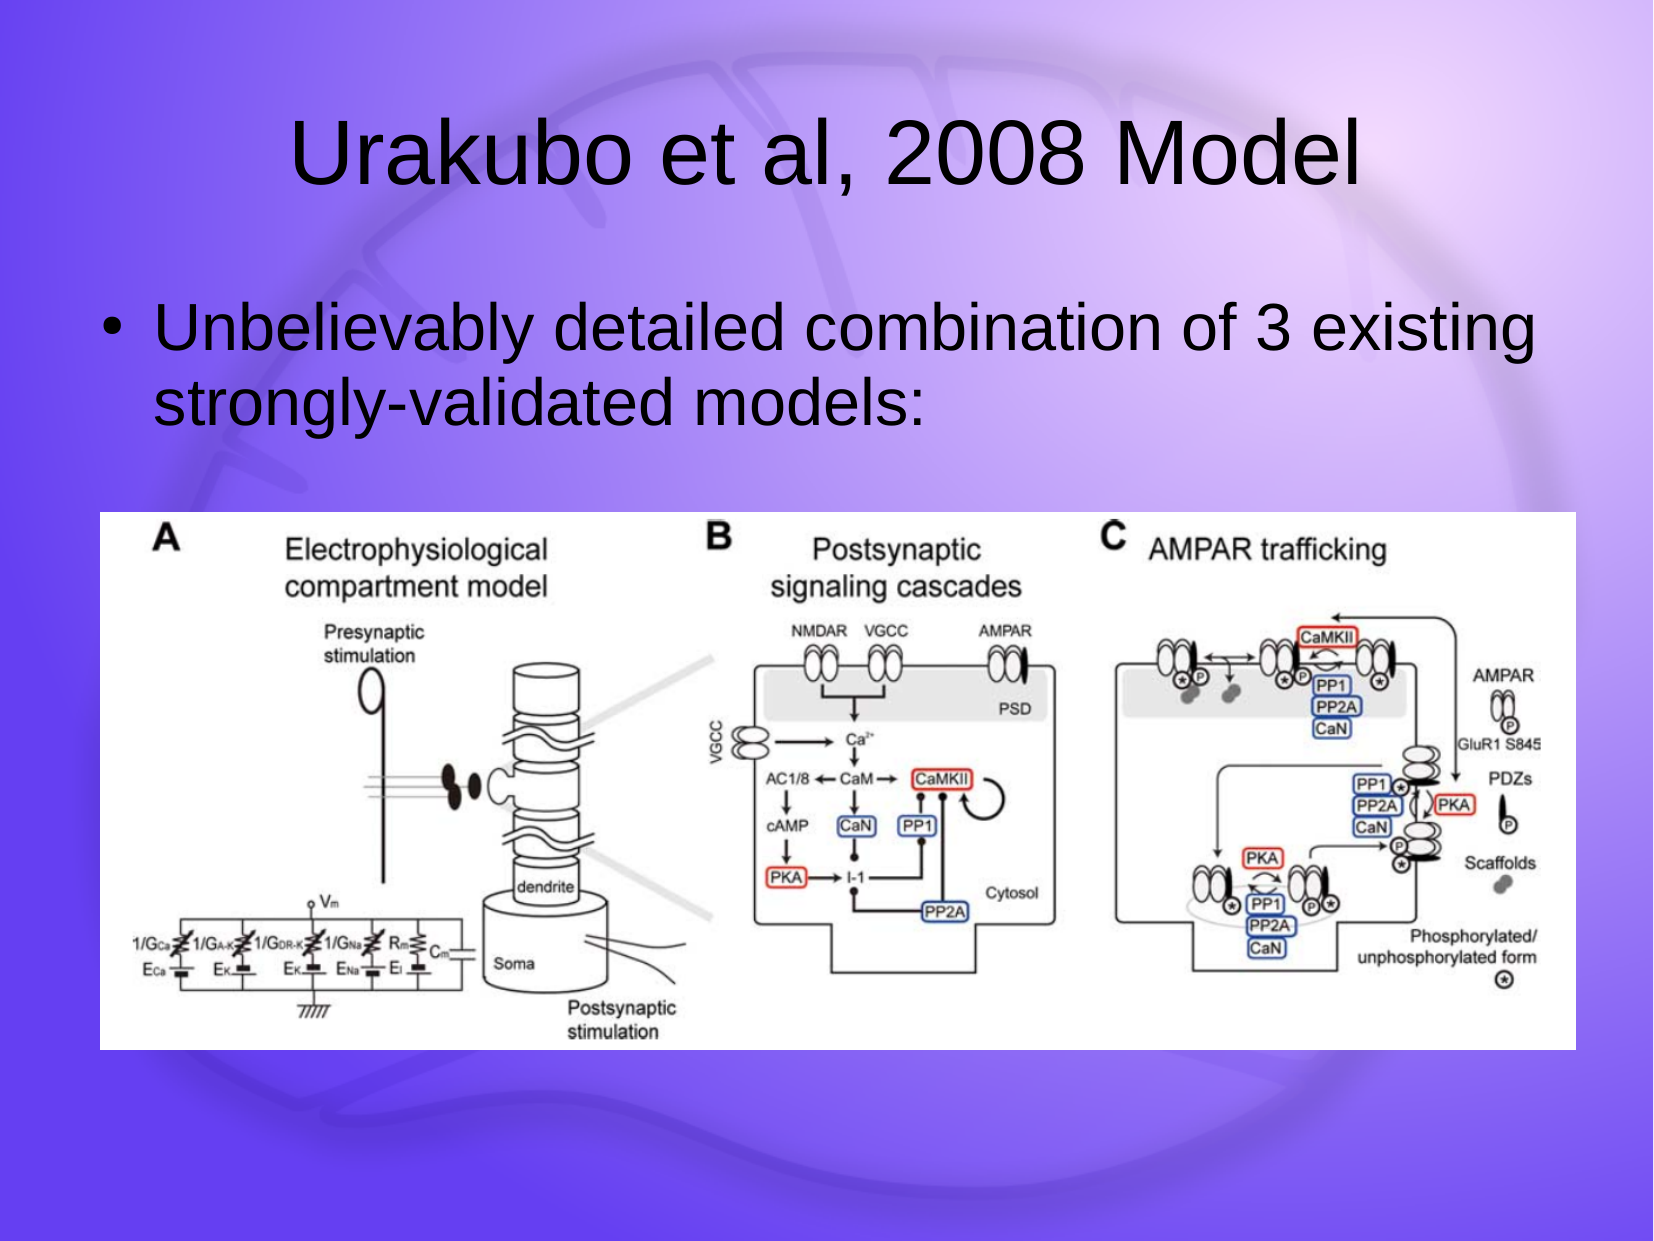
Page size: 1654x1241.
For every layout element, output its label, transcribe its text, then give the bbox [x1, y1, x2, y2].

picture [0, 0, 1654, 1241]
list Unbelievably detailed combination of 3 existing strongly-validated models: [82, 290, 1571, 1095]
title Urakubo et al, 2008 Model [82, 56, 1571, 250]
